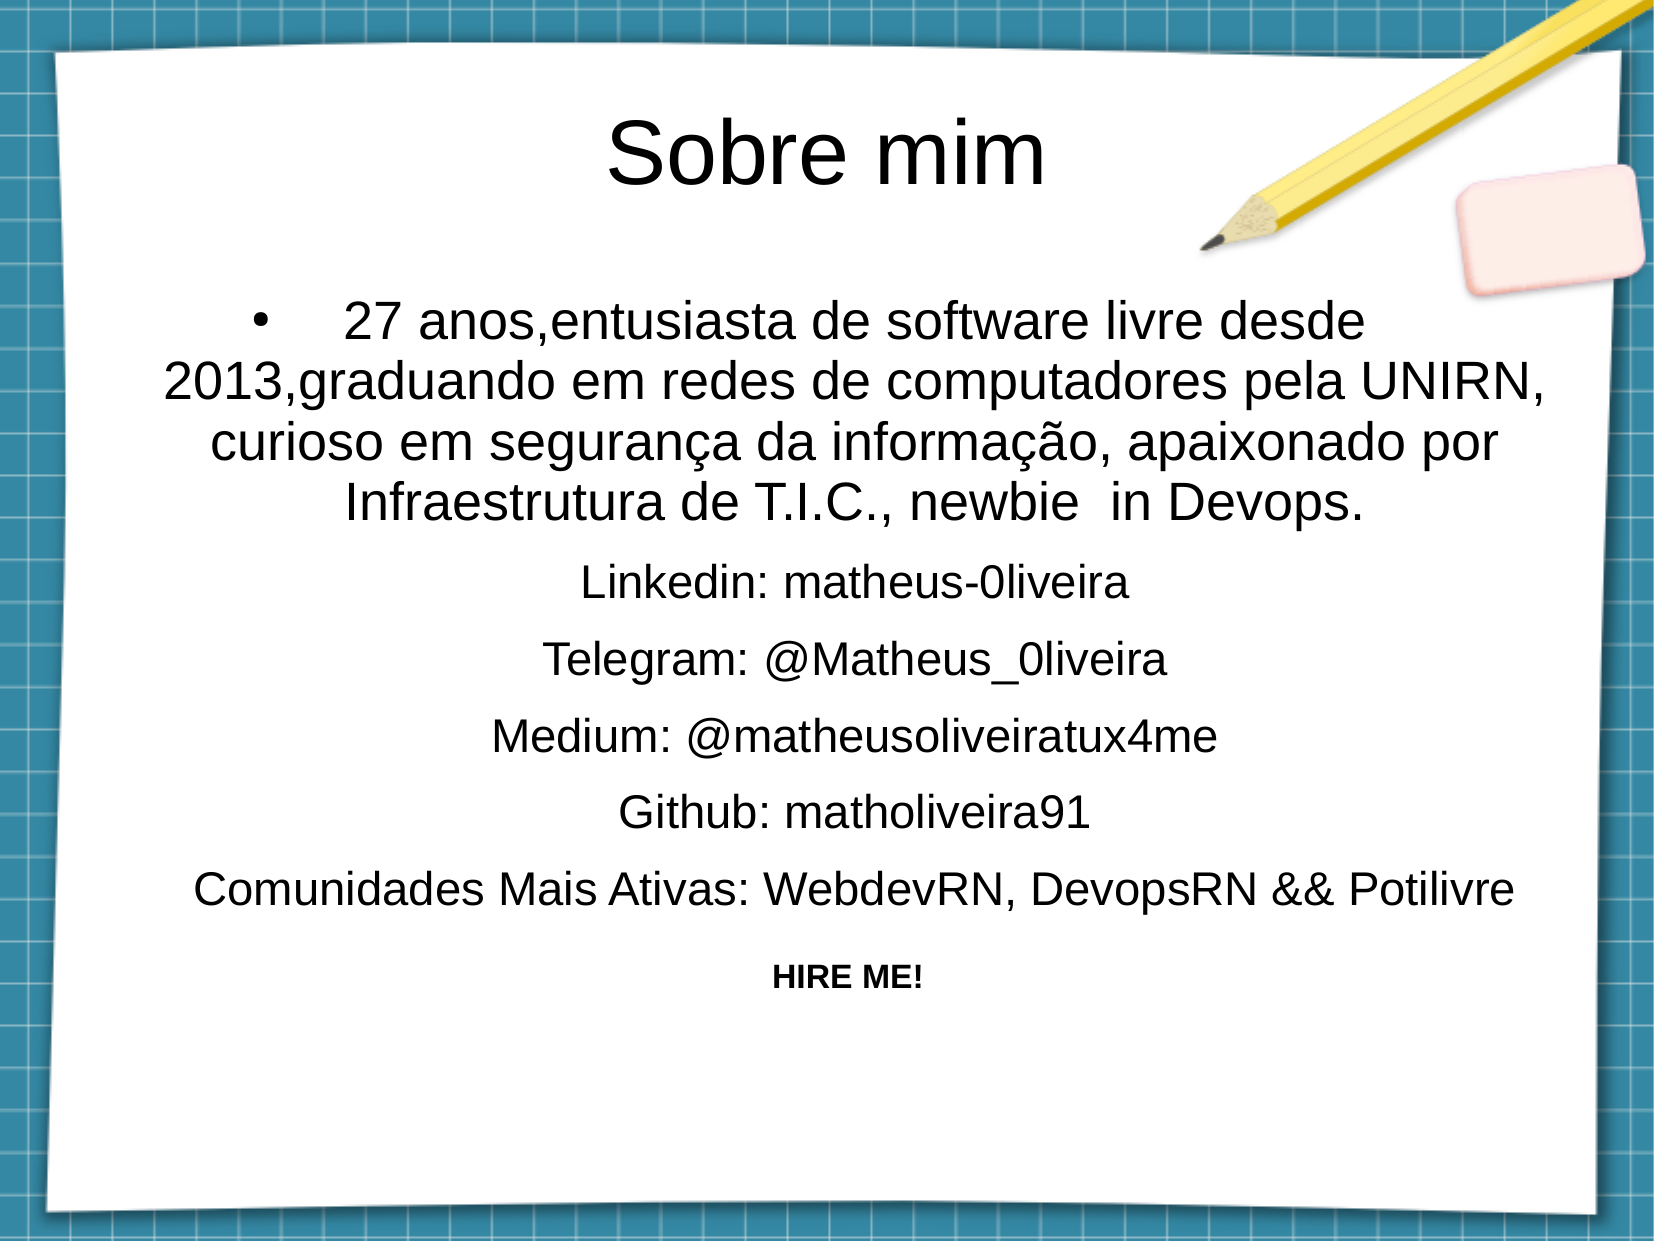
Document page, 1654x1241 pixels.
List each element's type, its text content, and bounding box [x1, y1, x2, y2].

picture [0, 0, 1654, 1241]
list 27 anos,entusiasta de software livre desde 2013,graduando em redes de computadores pela UNIRN, curioso em segurança da informação, apaixonado por Infraestrutura de T.I.C., newbie in Devops. Linkedin: matheus-0liveira Telegram: @Matheus_0liveira Medium: @matheusoliveiratux4me Github: matholiveira91 Comunidades Mais Ativas: WebdevRN, DevopsRN && Potilivre HIRE ME! [82, 290, 1571, 1010]
title Sobre mim [82, 49, 1571, 257]
